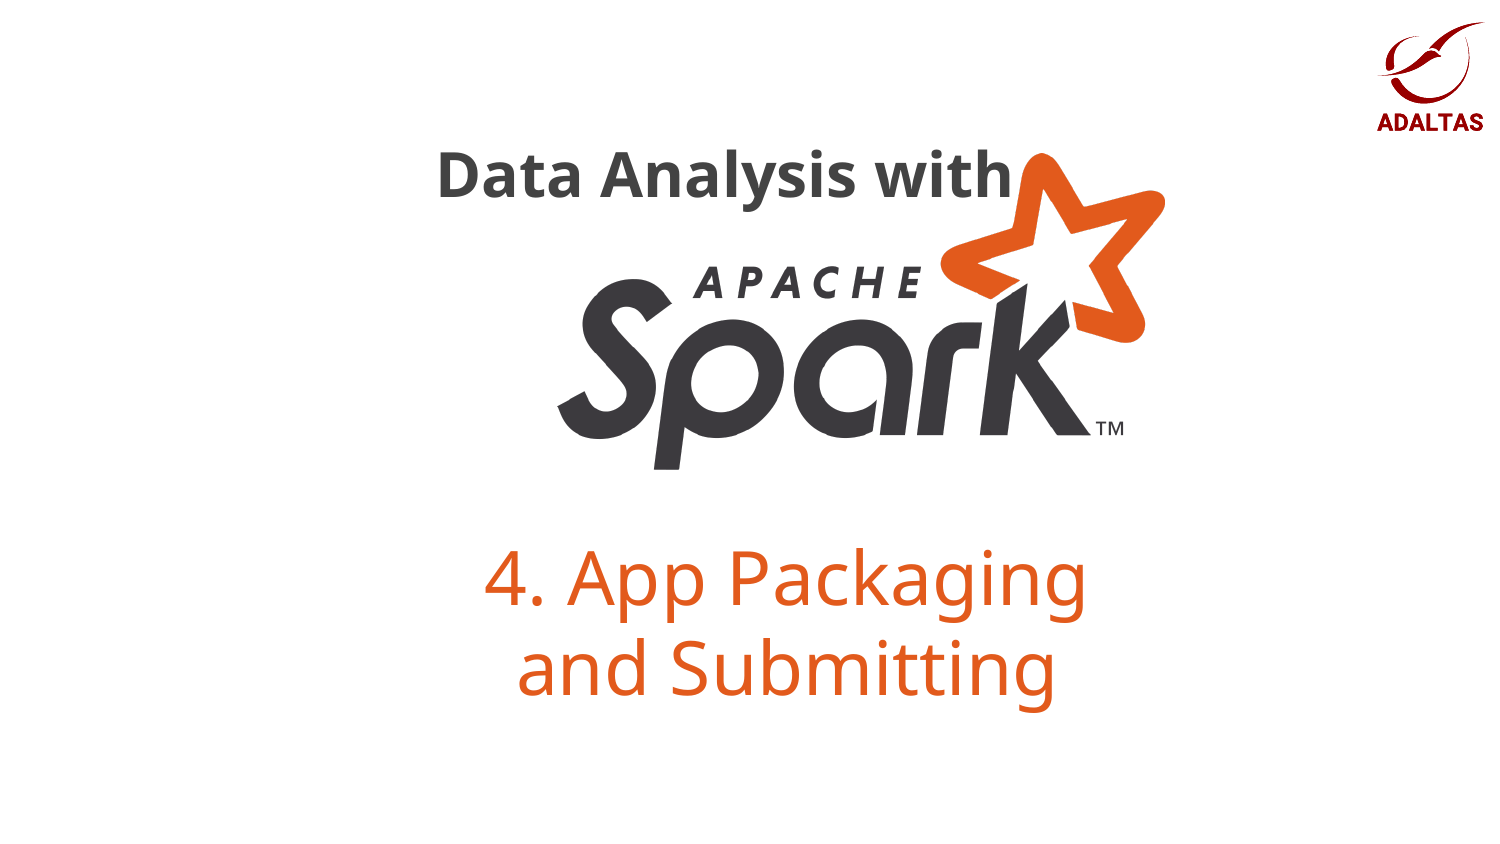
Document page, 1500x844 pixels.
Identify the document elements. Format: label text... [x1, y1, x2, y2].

text_box [1429, 22, 1485, 52]
picture [557, 153, 1165, 470]
text_box [1377, 50, 1442, 76]
text_box [1391, 37, 1470, 104]
text_box [1408, 113, 1425, 131]
text_box [1377, 113, 1408, 131]
text_box [1469, 113, 1483, 131]
title Data Analysis with [335, 130, 1116, 225]
subtitle 4. App Packaging and Submitting [51, 514, 1449, 740]
text_box [1438, 113, 1453, 131]
text_box [1426, 113, 1438, 131]
text_box [1385, 36, 1420, 71]
text_box [1452, 113, 1469, 131]
